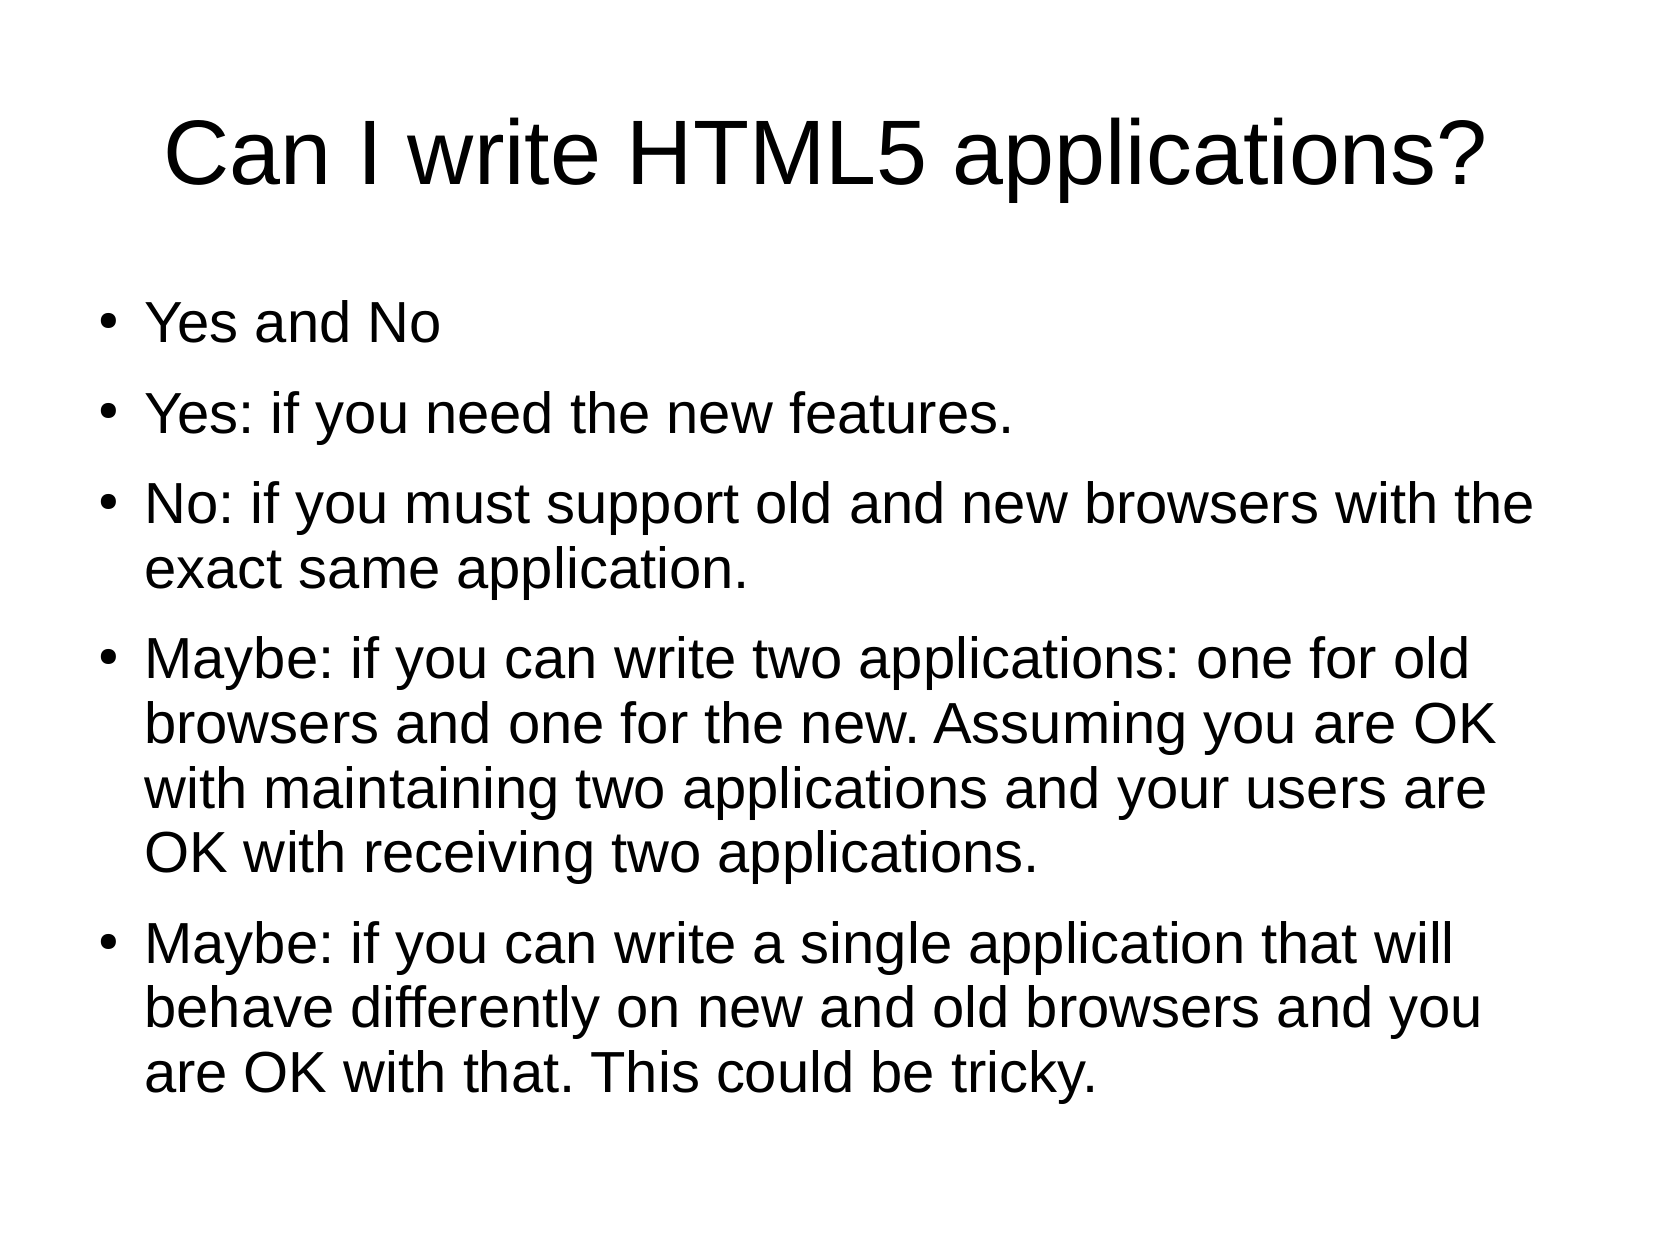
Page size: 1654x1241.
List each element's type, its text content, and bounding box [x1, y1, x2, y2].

list Yes and No Yes: if you need the new features. No: if you must support old and new browsers with the exact same application. Maybe: if you can write two applications: one for old browsers and one for the new. Assuming you are OK with maintaining two applications and your users are OK with receiving two applications. Maybe: if you can write a single application that will behave differently on new and old browsers and you are OK with that. This could be tricky. [82, 290, 1571, 1109]
title Can I write HTML5 applications? [82, 49, 1571, 257]
